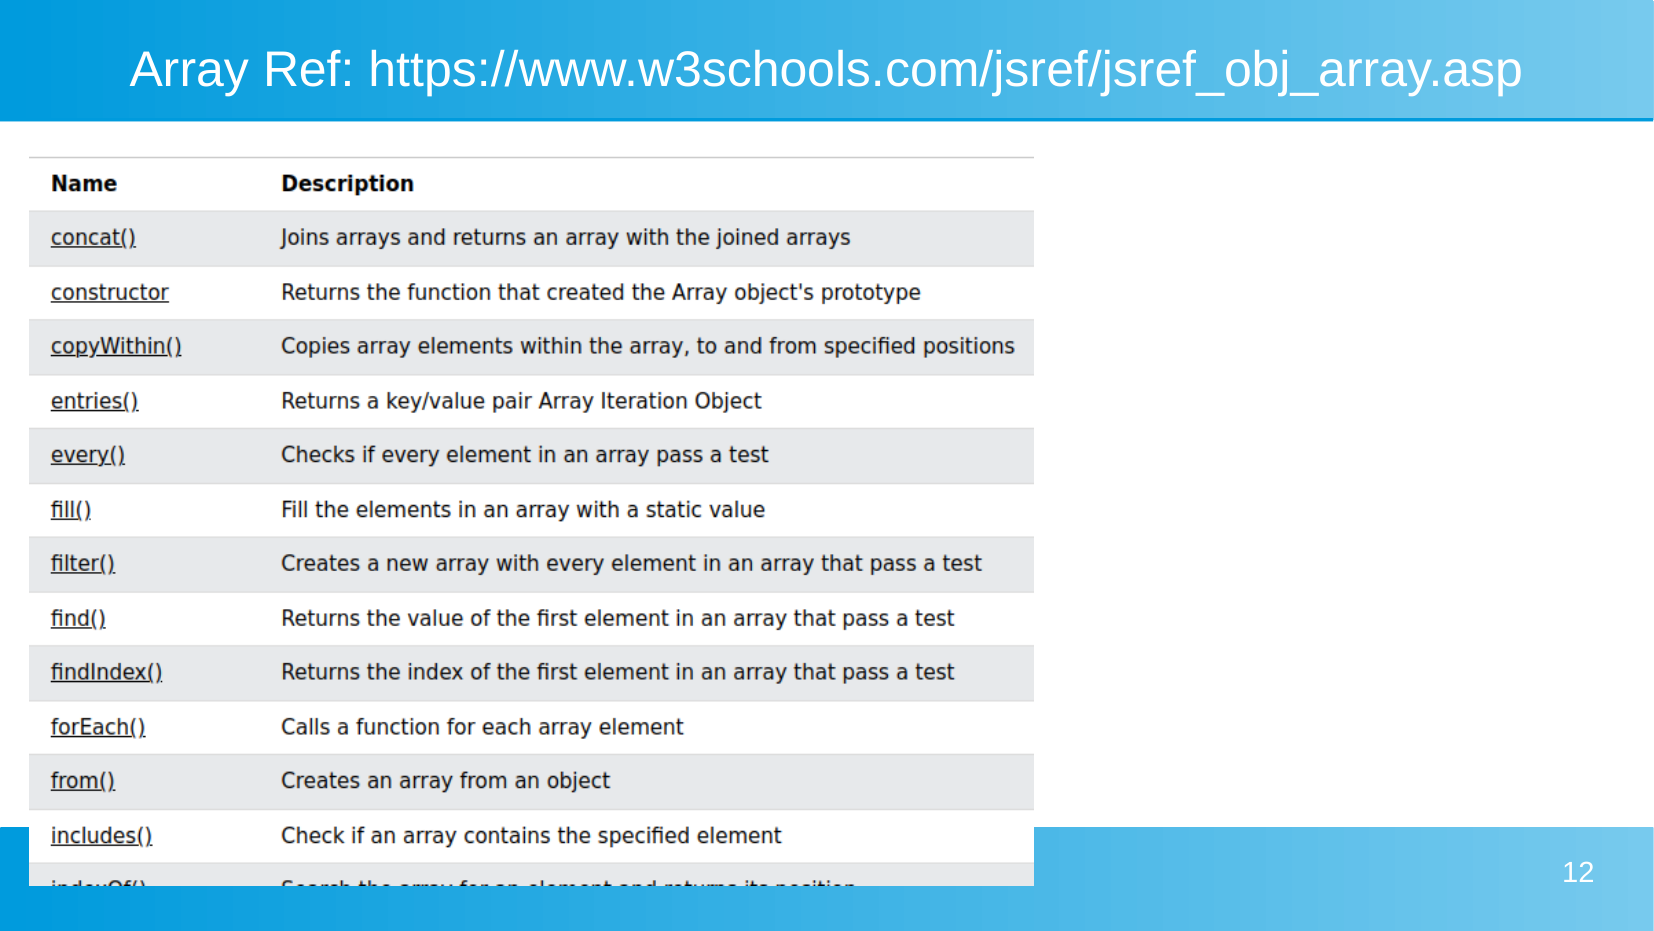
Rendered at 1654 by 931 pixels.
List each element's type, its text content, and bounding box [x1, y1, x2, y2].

title Array Ref: https://www.w3schools.com/jsref/jsref_obj_array.asp [59, 29, 1595, 108]
picture [29, 146, 1034, 886]
